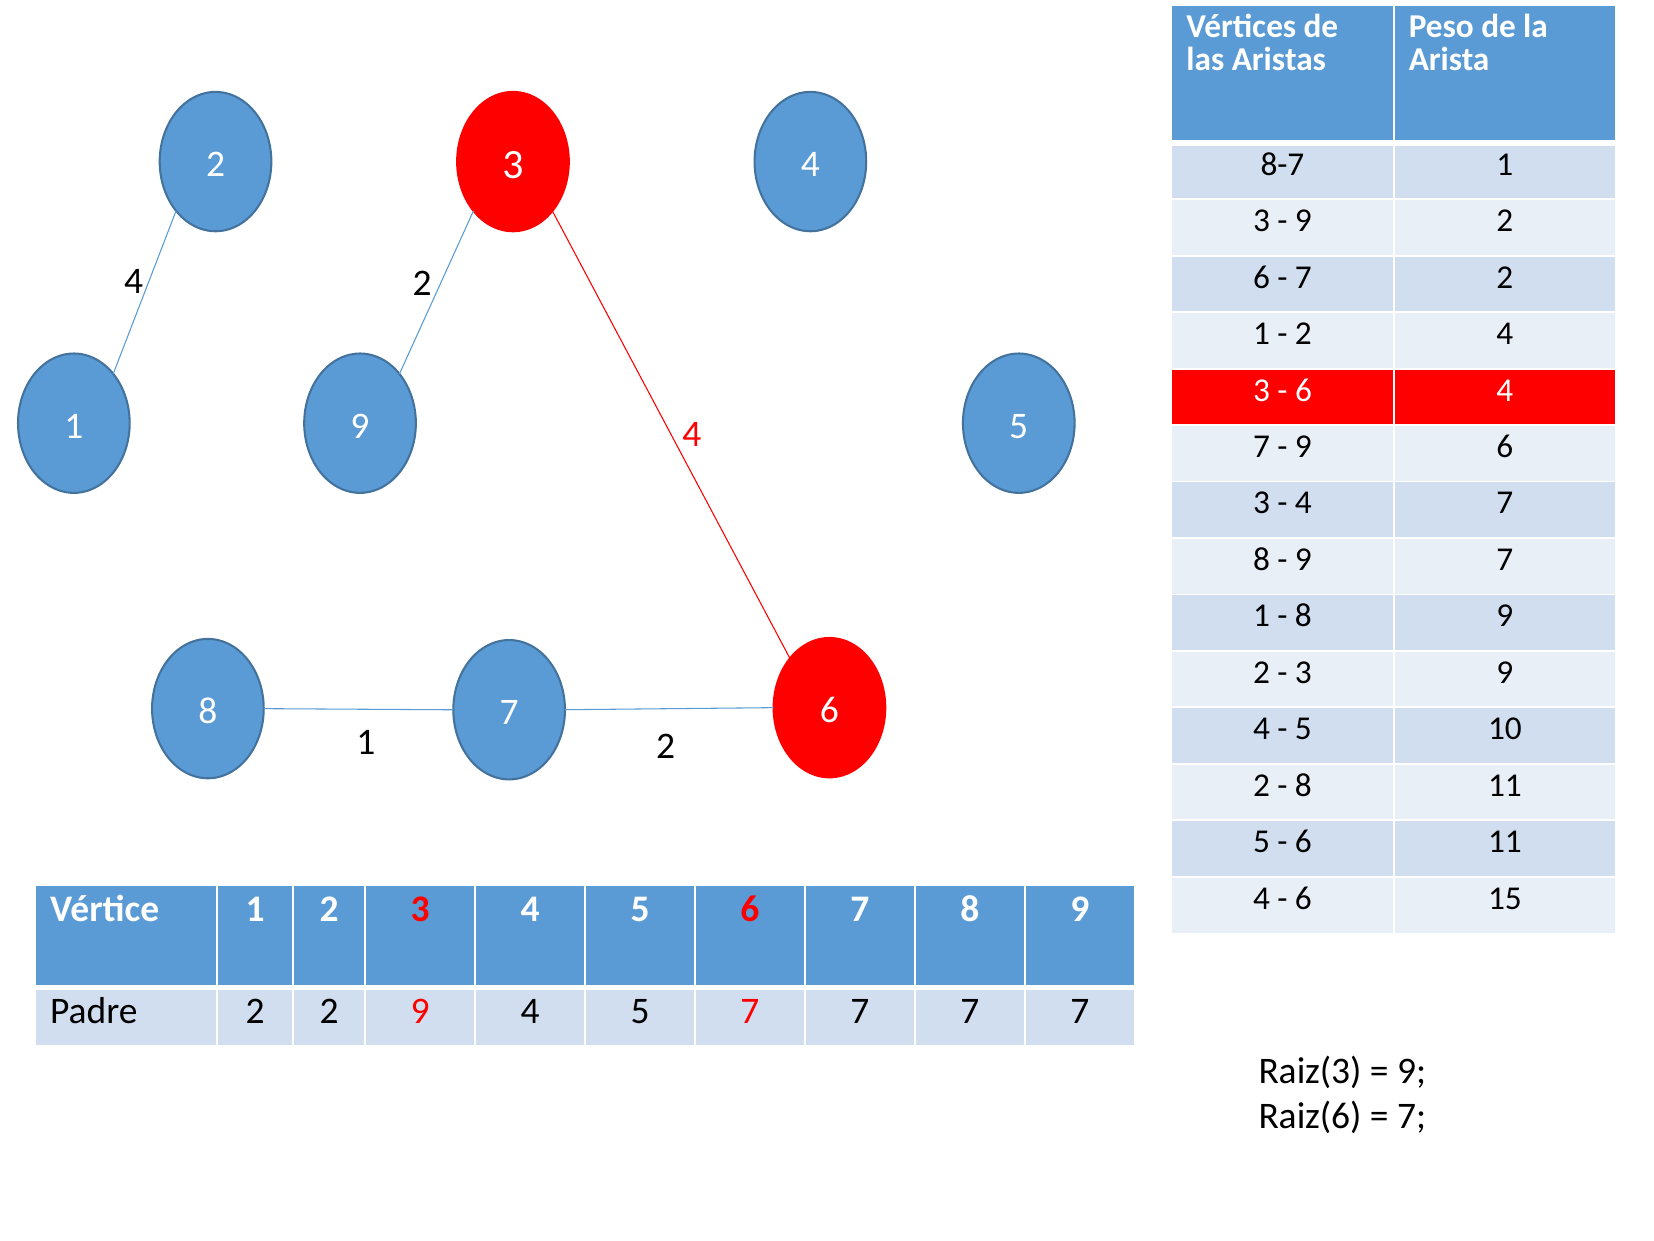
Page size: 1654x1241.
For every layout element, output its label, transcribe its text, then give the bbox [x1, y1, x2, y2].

table_cell 9 [366, 990, 474, 1045]
text_box 6 [773, 637, 886, 778]
table_cell 1 - 8 [1172, 595, 1393, 650]
table_header Vértices de las Aristas [1172, 6, 1393, 140]
table_cell 7 [696, 990, 804, 1045]
table_cell 8 - 9 [1172, 539, 1393, 594]
text_box 1 [341, 709, 391, 770]
table_cell 2 [294, 990, 364, 1045]
table_header 2 [294, 886, 364, 985]
table_header Peso de la Arista [1395, 6, 1615, 140]
text_box 8 [152, 638, 264, 779]
table_cell 3 - 4 [1172, 482, 1393, 537]
table_cell 8-7 [1172, 146, 1393, 198]
table_header 9 [1026, 886, 1134, 985]
table_cell 10 [1395, 708, 1615, 763]
table_cell 11 [1395, 821, 1615, 876]
table_cell 6 - 7 [1172, 257, 1393, 311]
table_cell 7 - 9 [1172, 426, 1393, 481]
table_cell 7 [1395, 482, 1615, 537]
text_box 7 [453, 640, 565, 780]
table_cell 2 - 8 [1172, 765, 1393, 819]
table_cell 2 [1395, 200, 1615, 255]
table_header 1 [218, 886, 292, 985]
table_cell 7 [806, 990, 914, 1045]
table_cell 1 - 2 [1172, 313, 1393, 368]
text_box 3 [457, 91, 569, 232]
table_cell 4 - 6 [1172, 878, 1393, 933]
table_cell 2 - 3 [1172, 652, 1393, 706]
table_cell 1 [1395, 146, 1615, 198]
text_box 4 [667, 401, 717, 462]
table_header 7 [806, 886, 914, 985]
table_header 3 [366, 886, 474, 985]
table_header Vértice [36, 886, 216, 985]
table_cell 7 [1026, 990, 1134, 1045]
table_cell 6 [1395, 426, 1615, 481]
table_cell 4 - 5 [1172, 708, 1393, 763]
table_cell 7 [916, 990, 1024, 1045]
table_cell 2 [1395, 257, 1615, 311]
table_cell 2 [218, 990, 292, 1045]
table_cell 5 [586, 990, 694, 1045]
table_cell 15 [1395, 878, 1615, 933]
table_cell 7 [1395, 539, 1615, 594]
text_box 2 [159, 91, 272, 232]
table_header 4 [476, 886, 584, 985]
table_cell 4 [1395, 370, 1615, 424]
text_box 1 [18, 353, 130, 493]
table_cell 3 - 6 [1172, 370, 1393, 424]
table_cell 9 [1395, 652, 1615, 706]
text_box 5 [962, 353, 1075, 493]
table_cell 11 [1395, 765, 1615, 819]
table_cell 3 - 9 [1172, 200, 1393, 255]
text_box 2 [641, 713, 690, 774]
text_box 4 [109, 248, 159, 309]
text_box 9 [304, 353, 416, 493]
table_header 8 [916, 886, 1024, 985]
table_header 5 [586, 886, 694, 985]
text_box 4 [754, 91, 867, 232]
table_cell 4 [1395, 313, 1615, 368]
table_header 6 [696, 886, 804, 985]
table_cell 4 [476, 990, 584, 1045]
text_box 2 [397, 250, 447, 311]
table_cell 9 [1395, 595, 1615, 650]
table_cell Padre [36, 990, 216, 1045]
text_box Raiz(3) = 9; Raiz(6) = 7; [1243, 1038, 1442, 1144]
table_cell 5 - 6 [1172, 821, 1393, 876]
